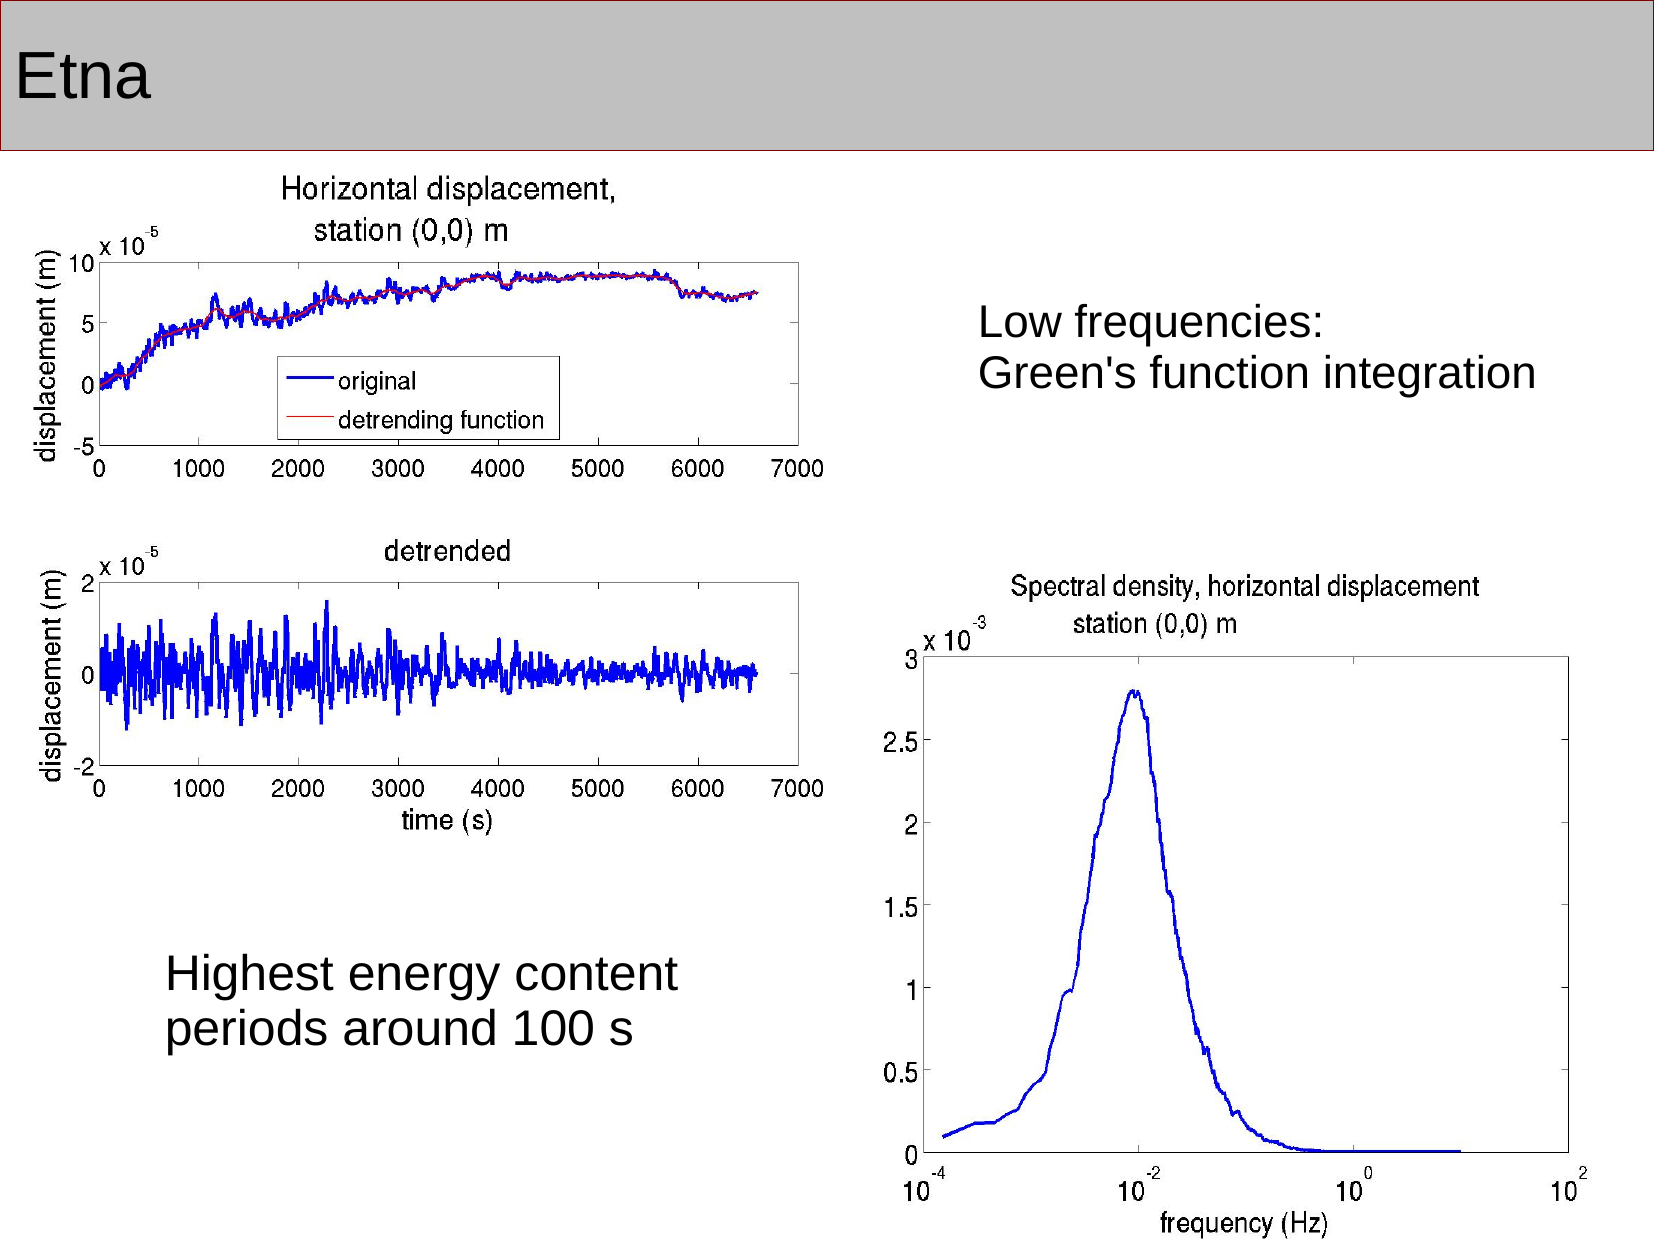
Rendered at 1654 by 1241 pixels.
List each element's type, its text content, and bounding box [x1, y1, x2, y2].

text_box Low frequencies: Green's function integration [963, 288, 1553, 406]
text_box Etna [0, 0, 1654, 151]
text_box Highest energy content periods around 100 s [150, 937, 694, 1065]
picture [0, 163, 1647, 1239]
